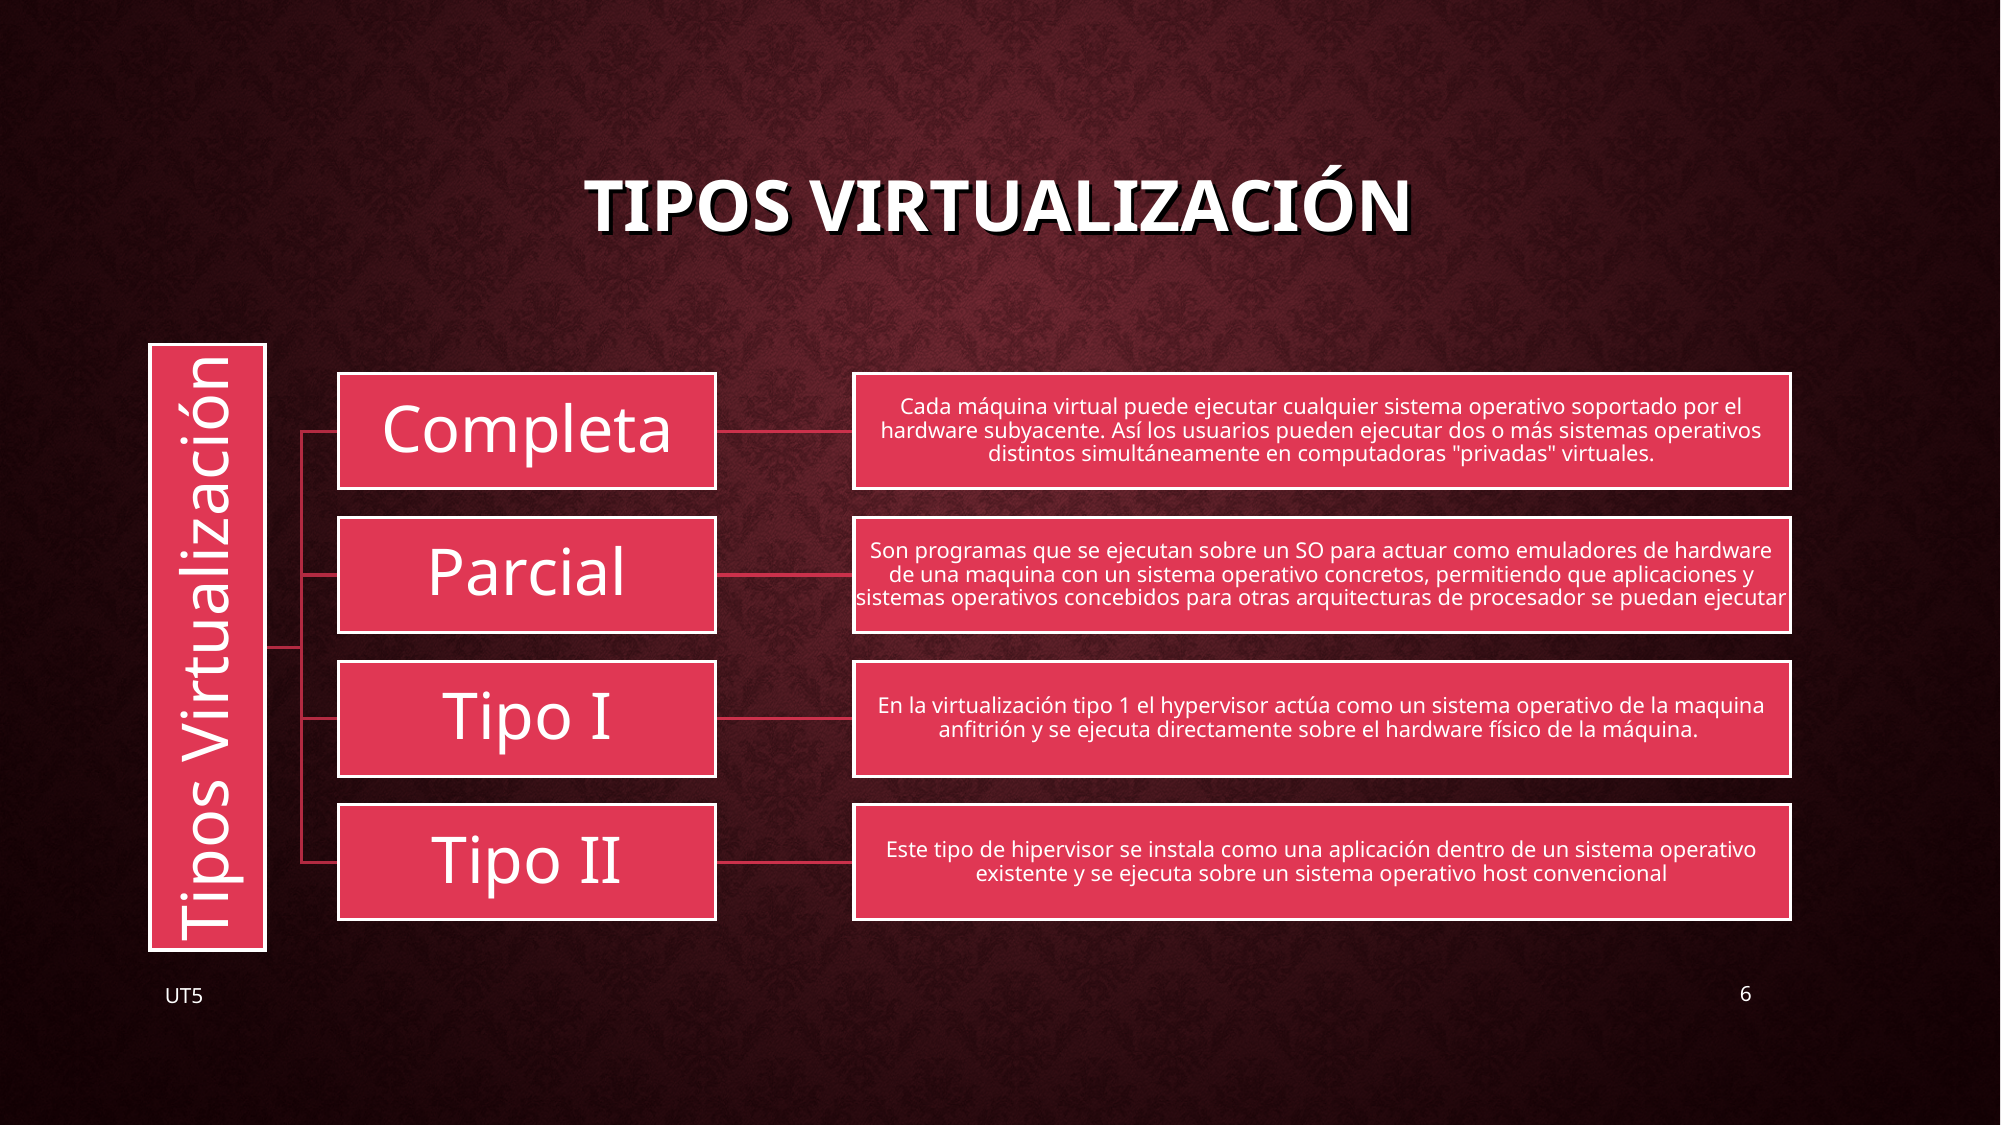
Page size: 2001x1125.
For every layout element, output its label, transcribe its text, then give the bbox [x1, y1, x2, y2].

text_box Parcial [338, 517, 716, 633]
text_box Tipos Virtualización [149, 344, 265, 951]
text_box Este tipo de hipervisor se instala como una aplicación dentro de un sistema operativo existente y se ejecuta sobre un sistema operativo host convencional [853, 804, 1791, 920]
text_box Tipo I [338, 661, 716, 777]
text_box UT5 [149, 965, 1245, 1025]
text_box Son programas que se ejecutan sobre un SO para actuar como emuladores de hardware de una maquina con un sistema operativo concretos, permitiendo que aplicaciones y sistemas operativos concebidos para otras arquitecturas de procesador se puedan ejecutar [853, 517, 1791, 633]
text_box Cada máquina virtual puede ejecutar cualquier sistema operativo soportado por el hardware subyacente. Así los usuarios pueden ejecutar dos o más sistemas operativos distintos simultáneamente en computadoras "privadas" virtuales. [853, 373, 1791, 489]
text_box En la virtualización tipo 1 el hypervisor actúa como un sistema operativo de la maquina anfitrión y se ejecuta directamente sobre el hardware físico de la máquina. [853, 661, 1791, 777]
text_box [1724, 965, 1849, 1025]
title Tipos virtualización [149, 99, 1849, 318]
text_box Completa [338, 373, 716, 489]
text_box Tipo II [338, 804, 716, 920]
